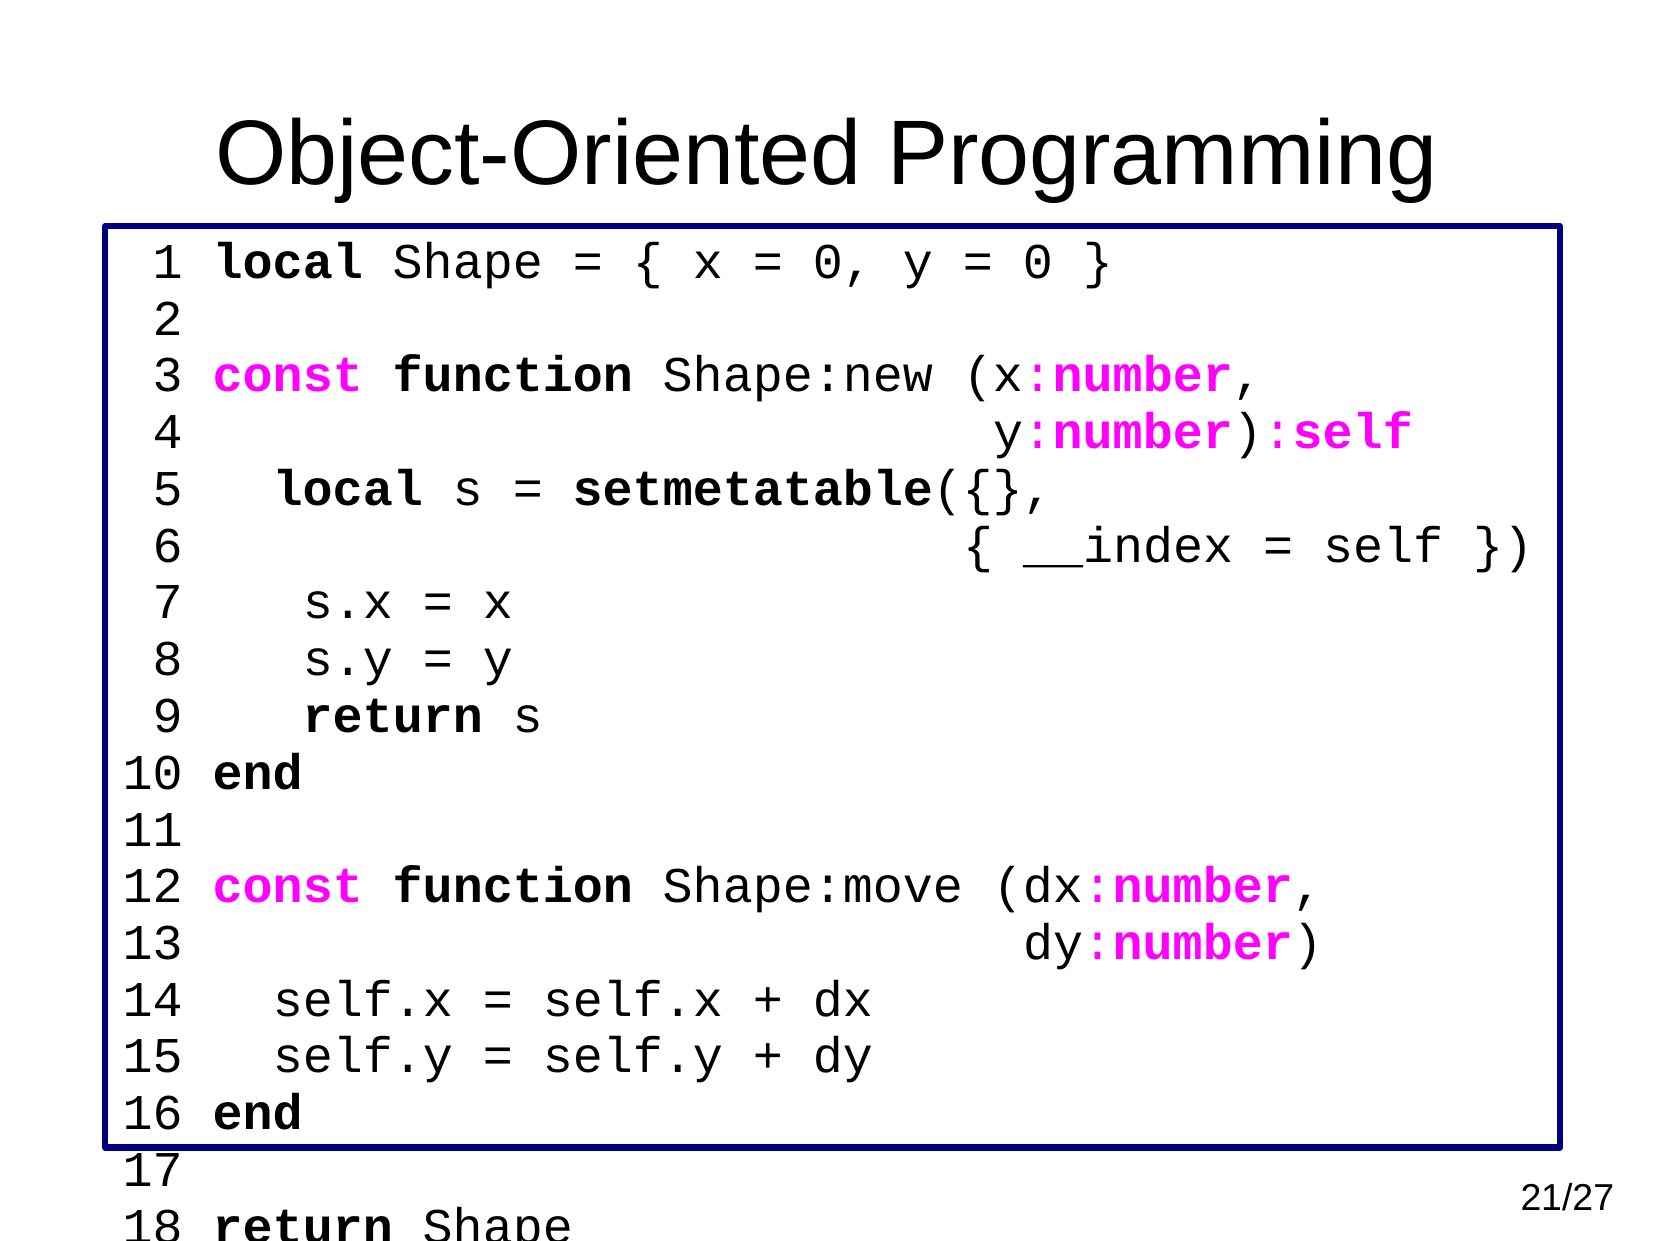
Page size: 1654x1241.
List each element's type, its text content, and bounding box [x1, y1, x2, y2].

text_box 1 local Shape = { x = 0, y = 0 } 2 3 const function Shape:new (x:number, 4 y:number):self 5 local s = setmetatable({}, 6 { __index = self }) 7 s.x = x 8 s.y = y 9 return s 10 end 11 12 const function Shape:move (dx:number, 13 dy:number) 14 self.x = self.x + dx 15 self.y = self.y + dy 16 end 17 18 return Shape [105, 226, 1561, 1148]
title Object-Oriented Programming [82, 49, 1571, 257]
text_box 21/27 [1495, 1168, 1630, 1239]
